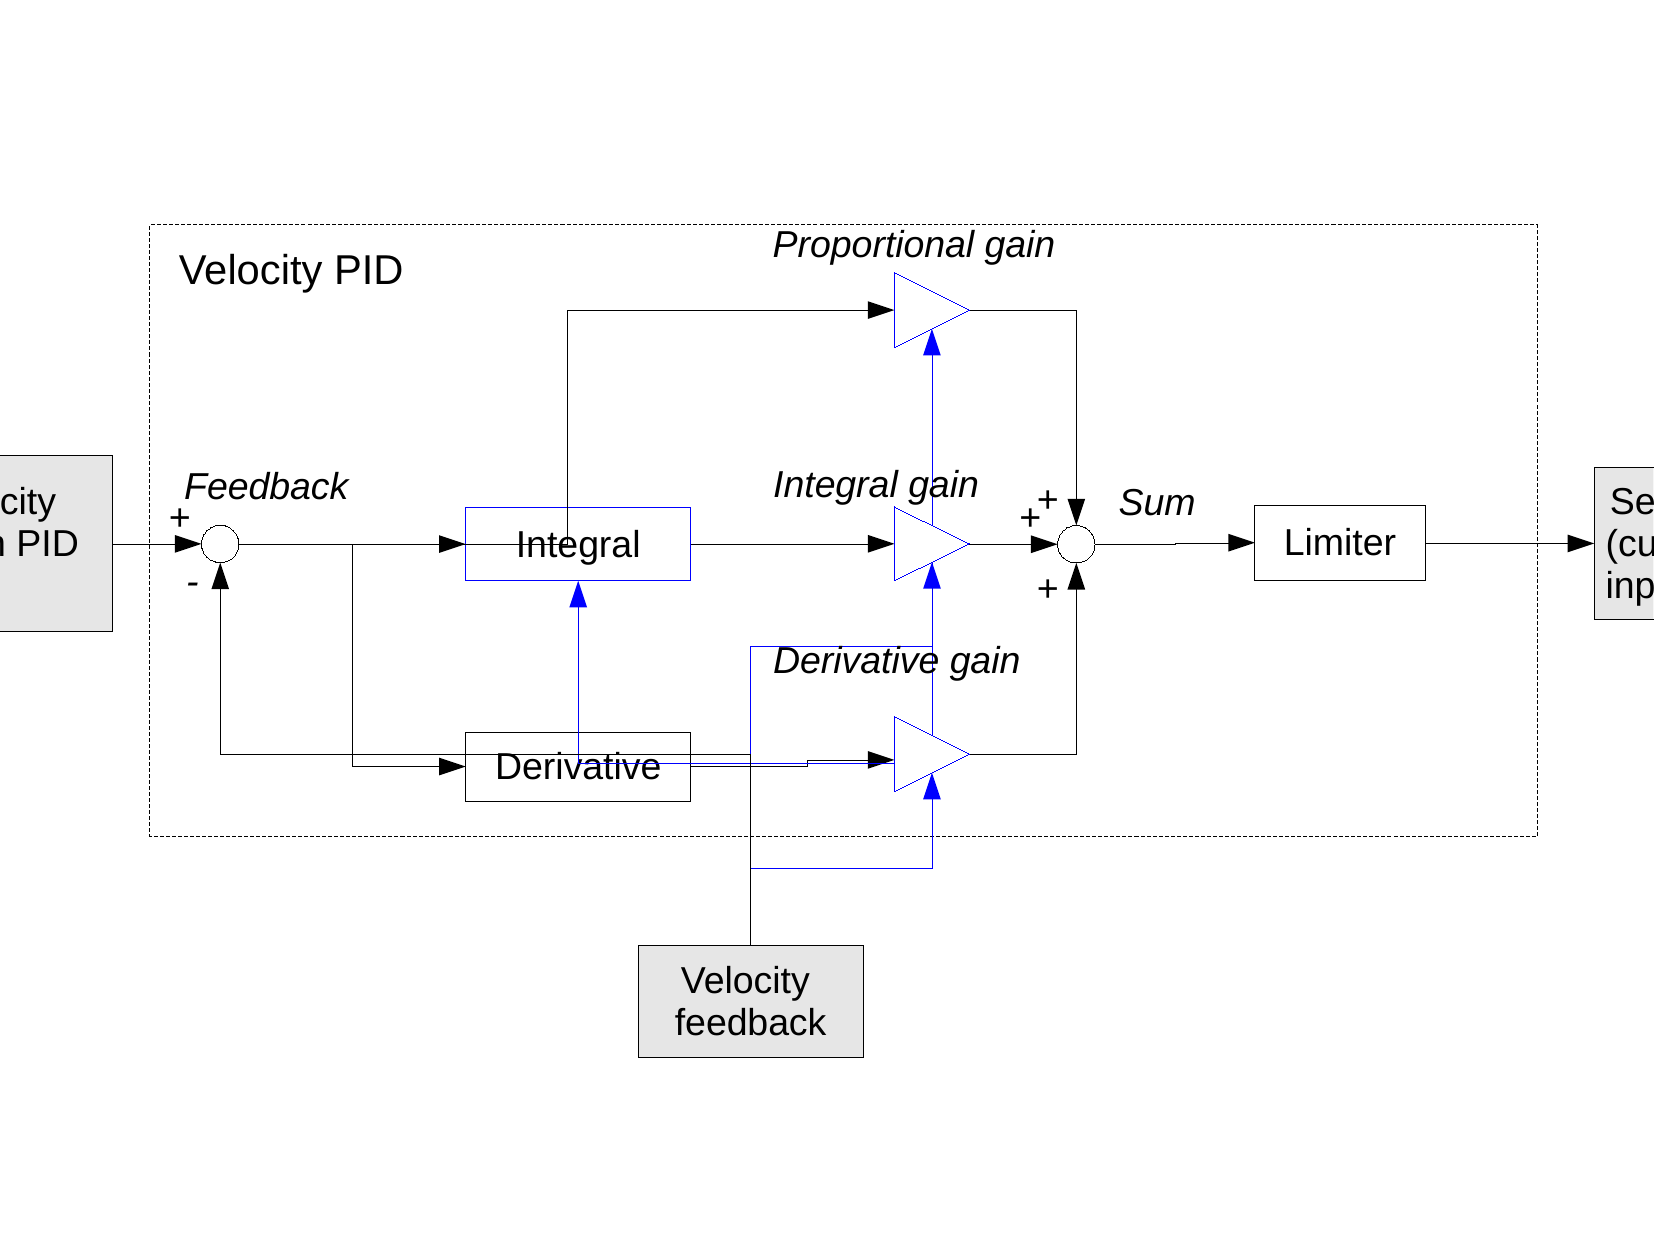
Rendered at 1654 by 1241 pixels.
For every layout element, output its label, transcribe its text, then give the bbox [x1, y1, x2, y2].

text_box + [1003, 488, 1079, 546]
text_box Velocity PID [163, 239, 427, 302]
text_box Derivative [502, 756, 517, 776]
text_box Derivative [609, 755, 691, 763]
text_box + [1021, 470, 1097, 528]
text_box Derivative [579, 732, 691, 754]
text_box Proportional gain [757, 215, 1096, 273]
text_box Limiter [1254, 505, 1426, 581]
text_box Derivative [579, 755, 607, 763]
text_box Integral [465, 507, 567, 544]
text_box Set current (current PID input) [1594, 467, 1654, 620]
text_box Integral [465, 507, 691, 581]
text_box + [153, 488, 229, 546]
text_box Derivative gain [758, 631, 1096, 689]
text_box Feedback [169, 458, 397, 516]
text_box + [1021, 559, 1097, 617]
text_box - [171, 553, 247, 611]
text_box Derivative [465, 755, 691, 802]
text_box [691, 755, 750, 763]
text_box [353, 545, 578, 754]
text_box Velocity feedback [638, 945, 864, 1058]
text_box [353, 755, 465, 766]
text_box Set velocity (position PID output) [0, 455, 113, 632]
text_box Derivative [465, 732, 578, 754]
text_box Integral gain [758, 456, 1023, 514]
text_box [0, 75, 1654, 1126]
text_box Sum [1103, 474, 1217, 531]
